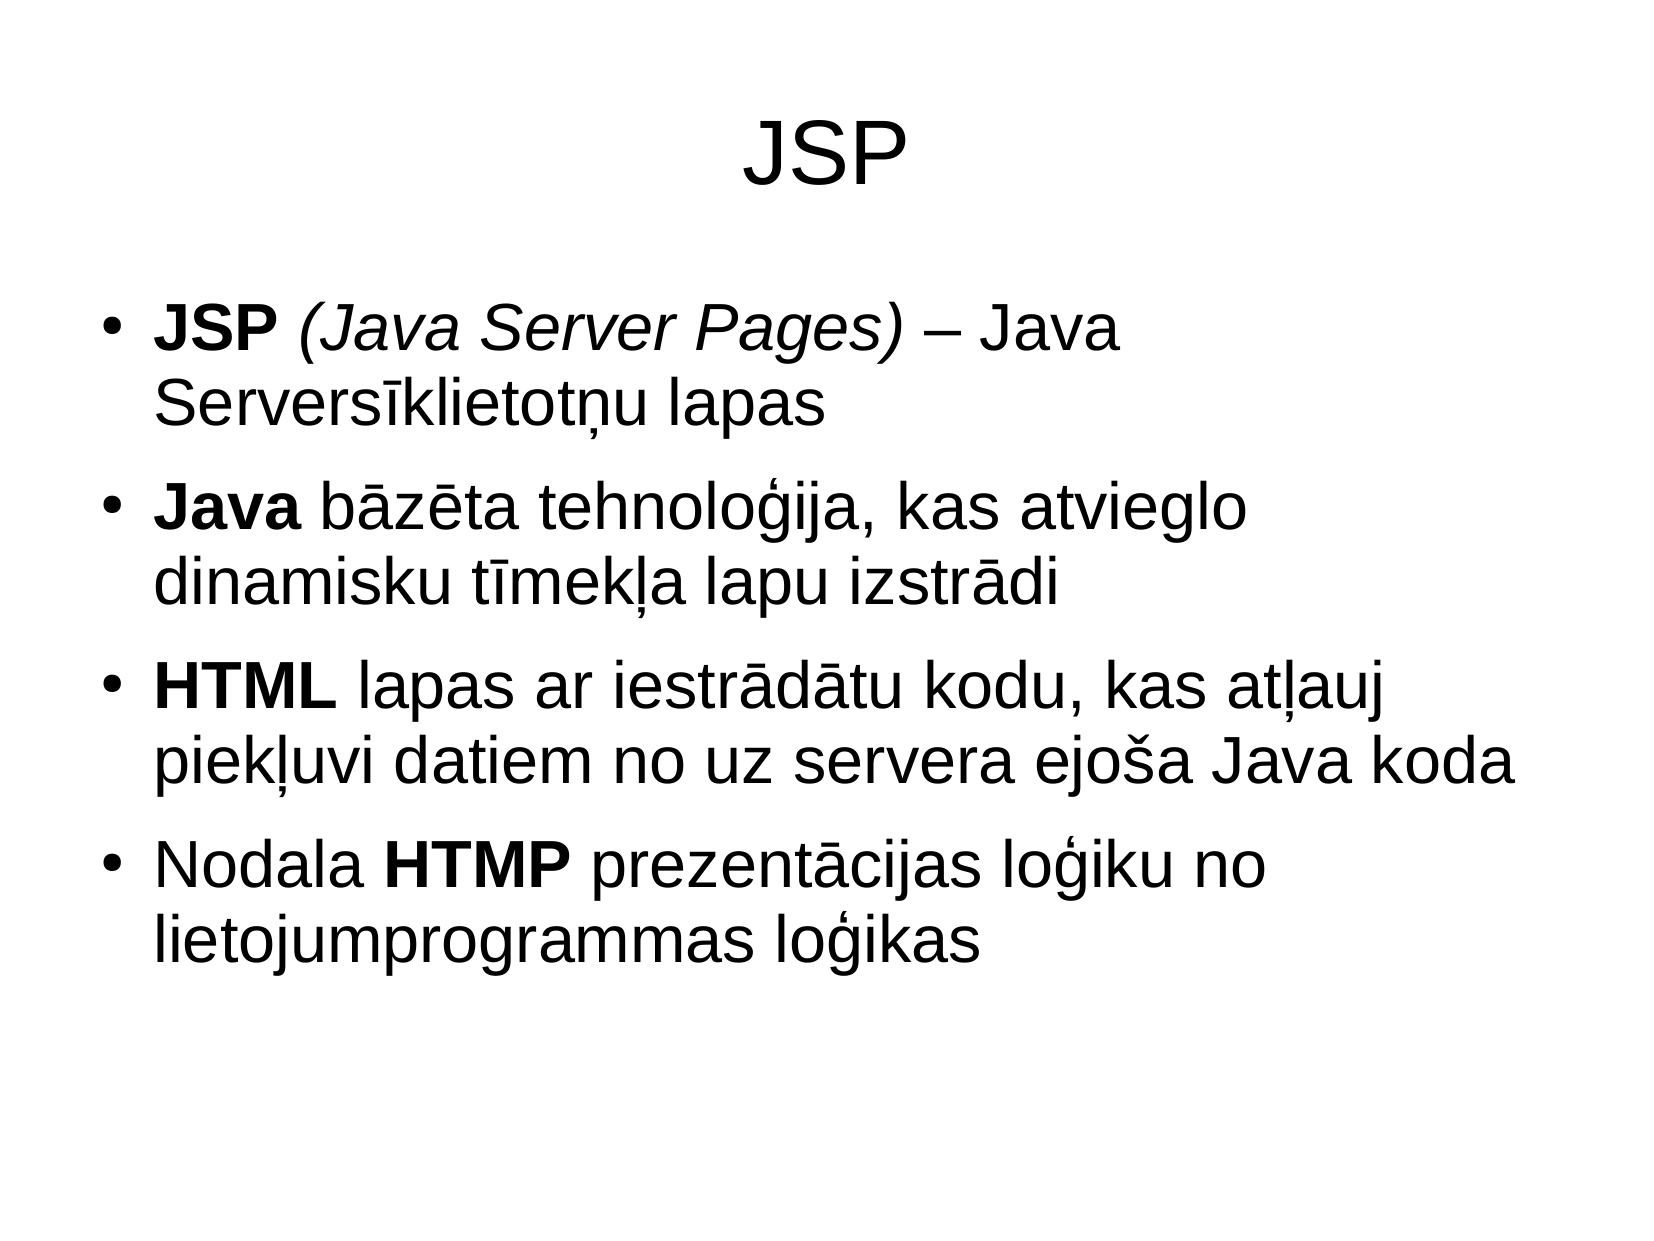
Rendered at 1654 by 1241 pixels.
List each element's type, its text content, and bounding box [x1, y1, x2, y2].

title JSP [82, 49, 1571, 257]
list JSP (Java Server Pages) – Java Serversīklietotņu lapas Java bāzēta tehnoloģija, kas atvieglo dinamisku tīmekļa lapu izstrādi HTML lapas ar iestrādātu kodu, kas atļauj piekļuvi datiem no uz servera ejoša Java koda Nodala HTMP prezentācijas loģiku no lietojumprogrammas loģikas [82, 290, 1538, 1010]
